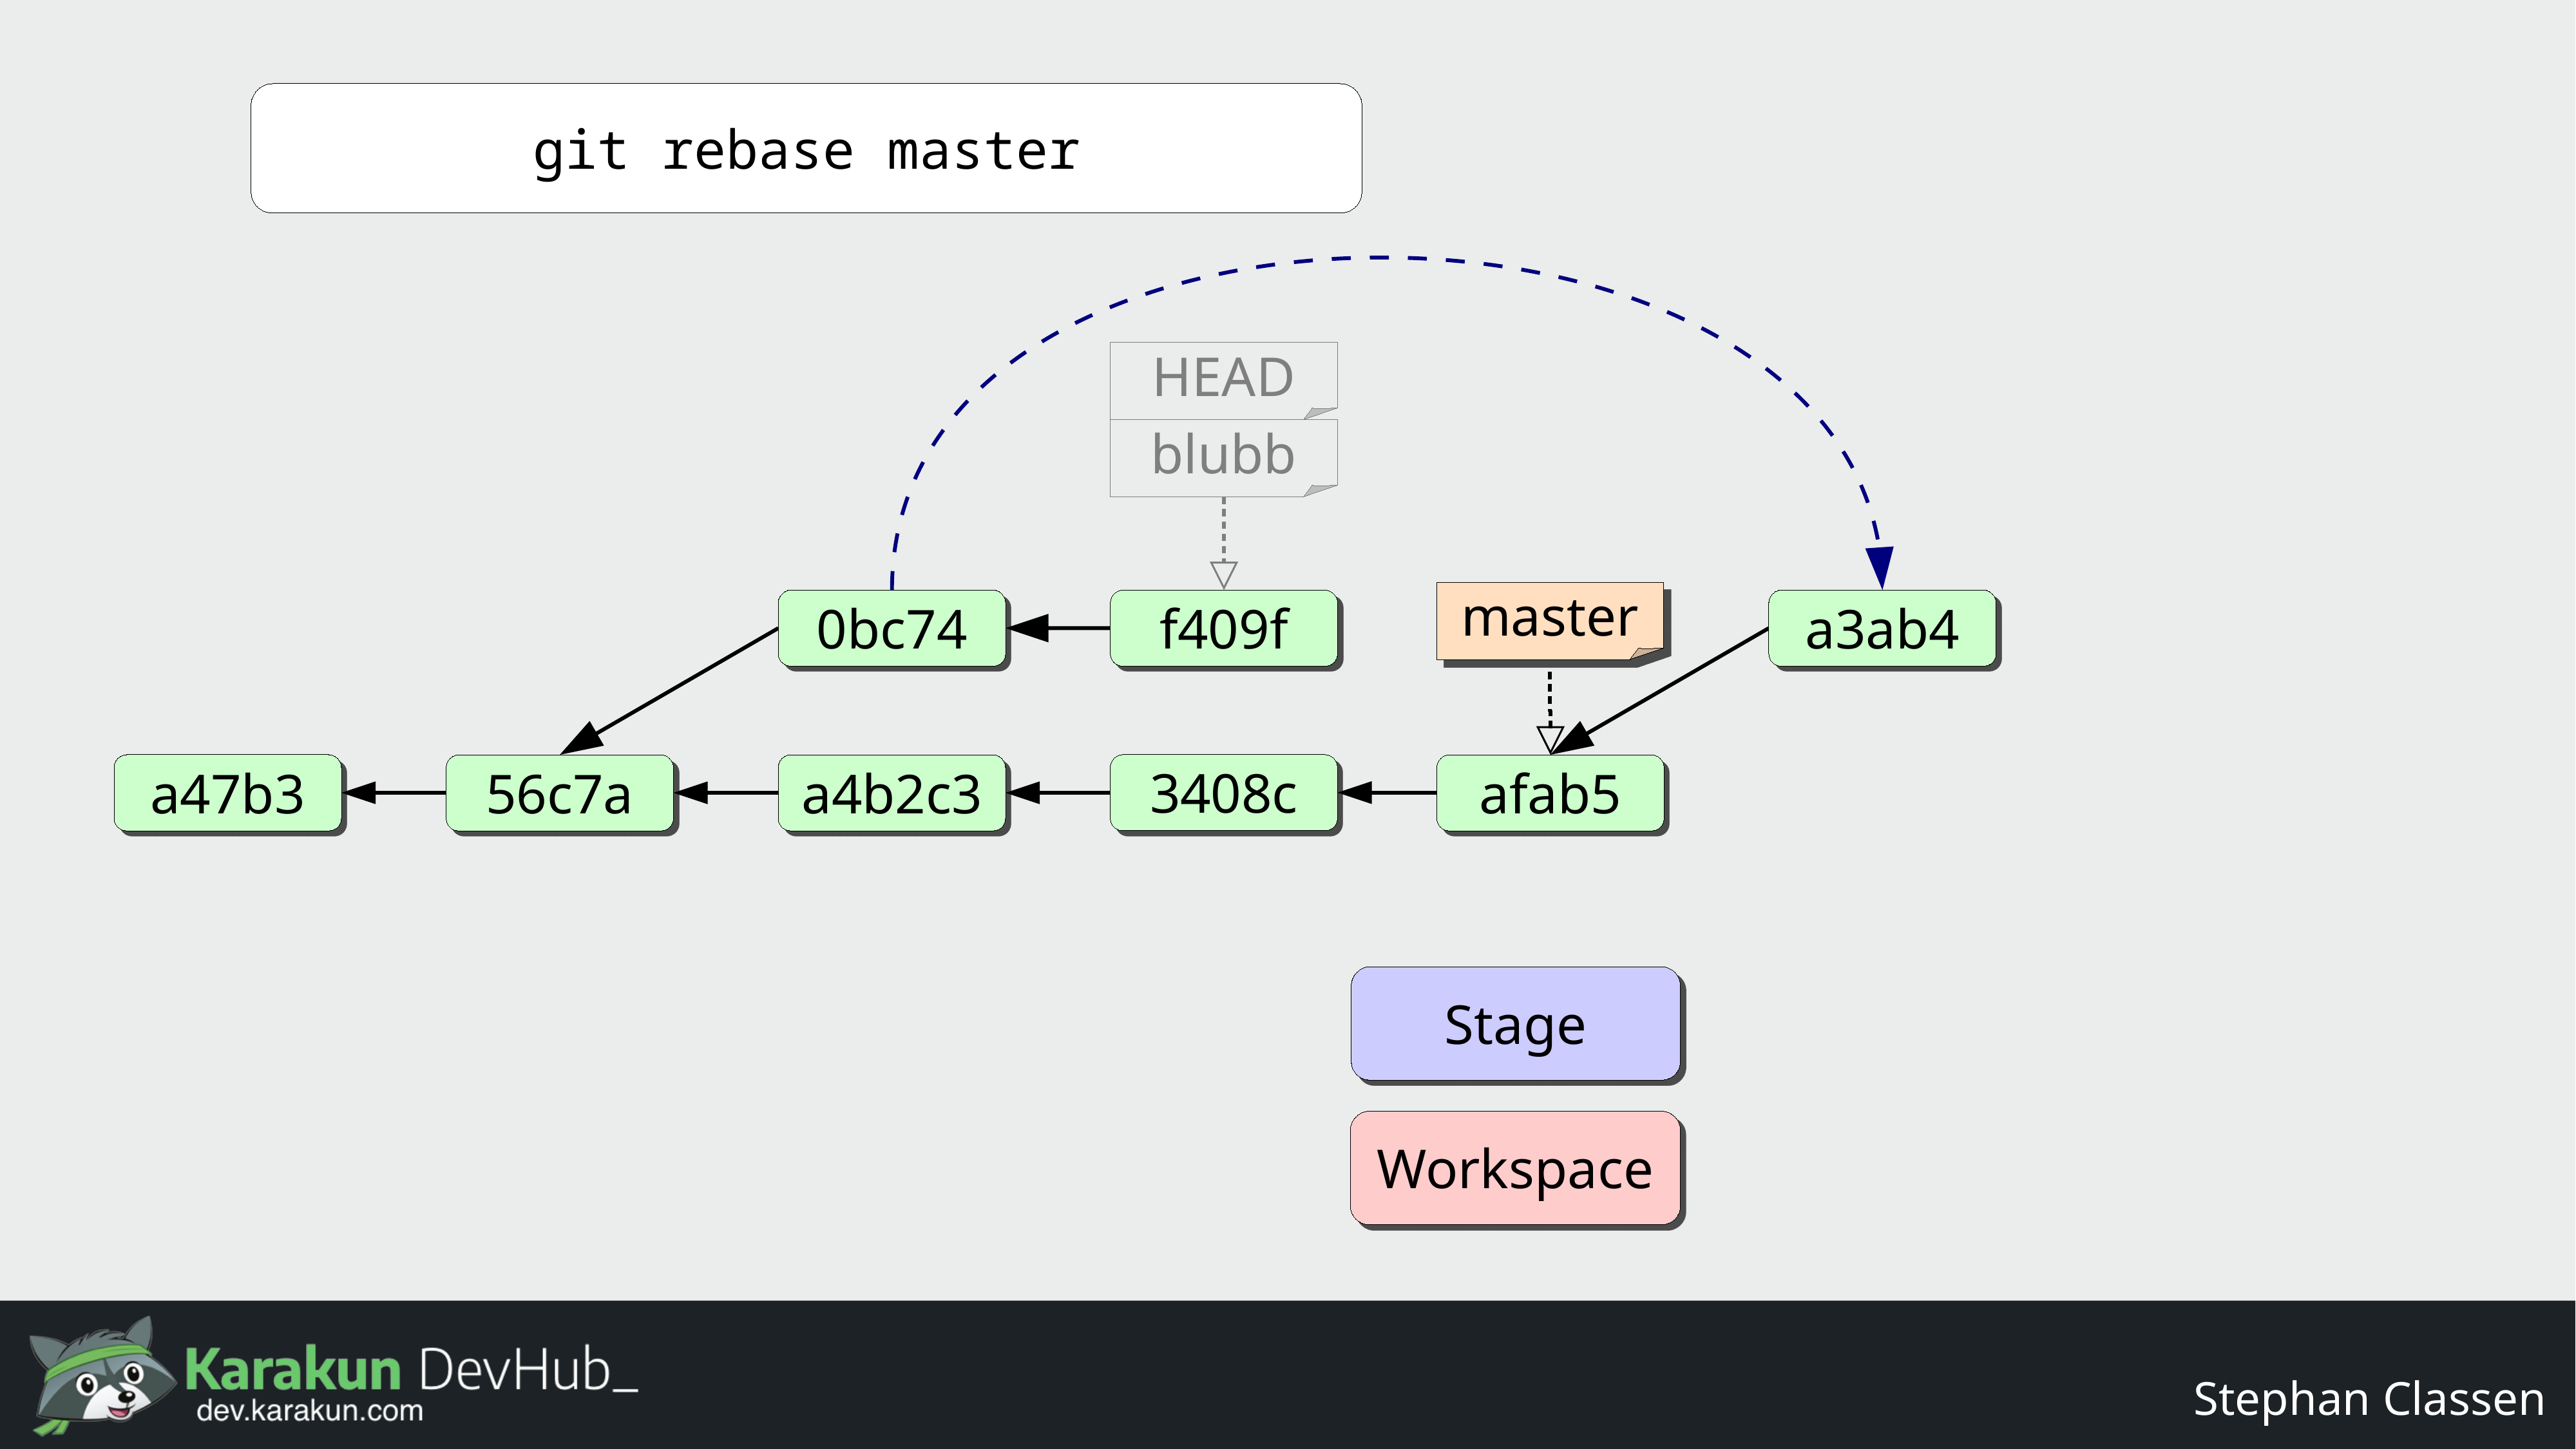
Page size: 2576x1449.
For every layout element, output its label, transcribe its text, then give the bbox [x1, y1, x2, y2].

text_box a47b3 [114, 754, 342, 831]
text_box Workspace [1350, 1111, 1681, 1225]
text_box blubb [1110, 419, 1338, 497]
text_box 3408c [1110, 754, 1338, 831]
text_box a3ab4 [1768, 590, 1996, 667]
text_box 0bc74 [778, 590, 1006, 667]
text_box master [1436, 582, 1664, 660]
text_box f409f [1110, 590, 1338, 667]
text_box [0, 1300, 2575, 1449]
text_box Stephan Classen [1795, 1361, 2557, 1434]
picture [30, 1316, 647, 1437]
text_box afab5 [1436, 755, 1665, 831]
text_box Stage [1351, 967, 1681, 1081]
text_box a4b2c3 [778, 755, 1006, 831]
text_box HEAD [1110, 342, 1338, 419]
text_box git rebase master [251, 83, 1362, 213]
text_box 56c7a [446, 755, 674, 831]
